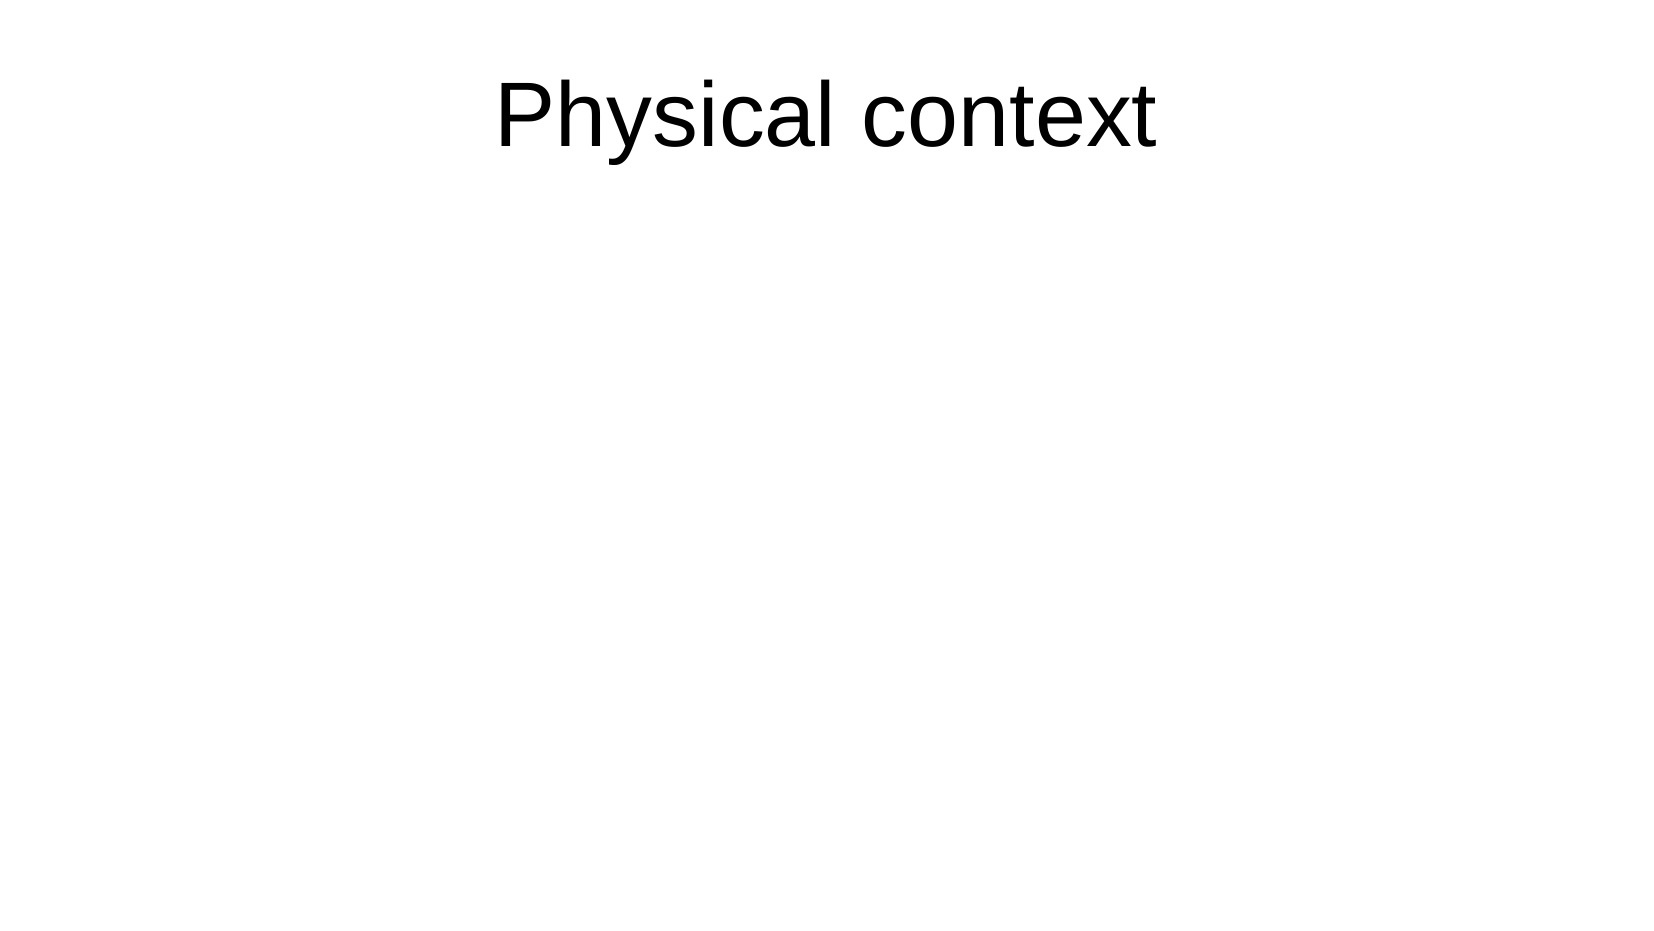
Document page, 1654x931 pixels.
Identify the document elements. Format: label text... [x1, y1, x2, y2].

title Physical context [82, 37, 1571, 193]
